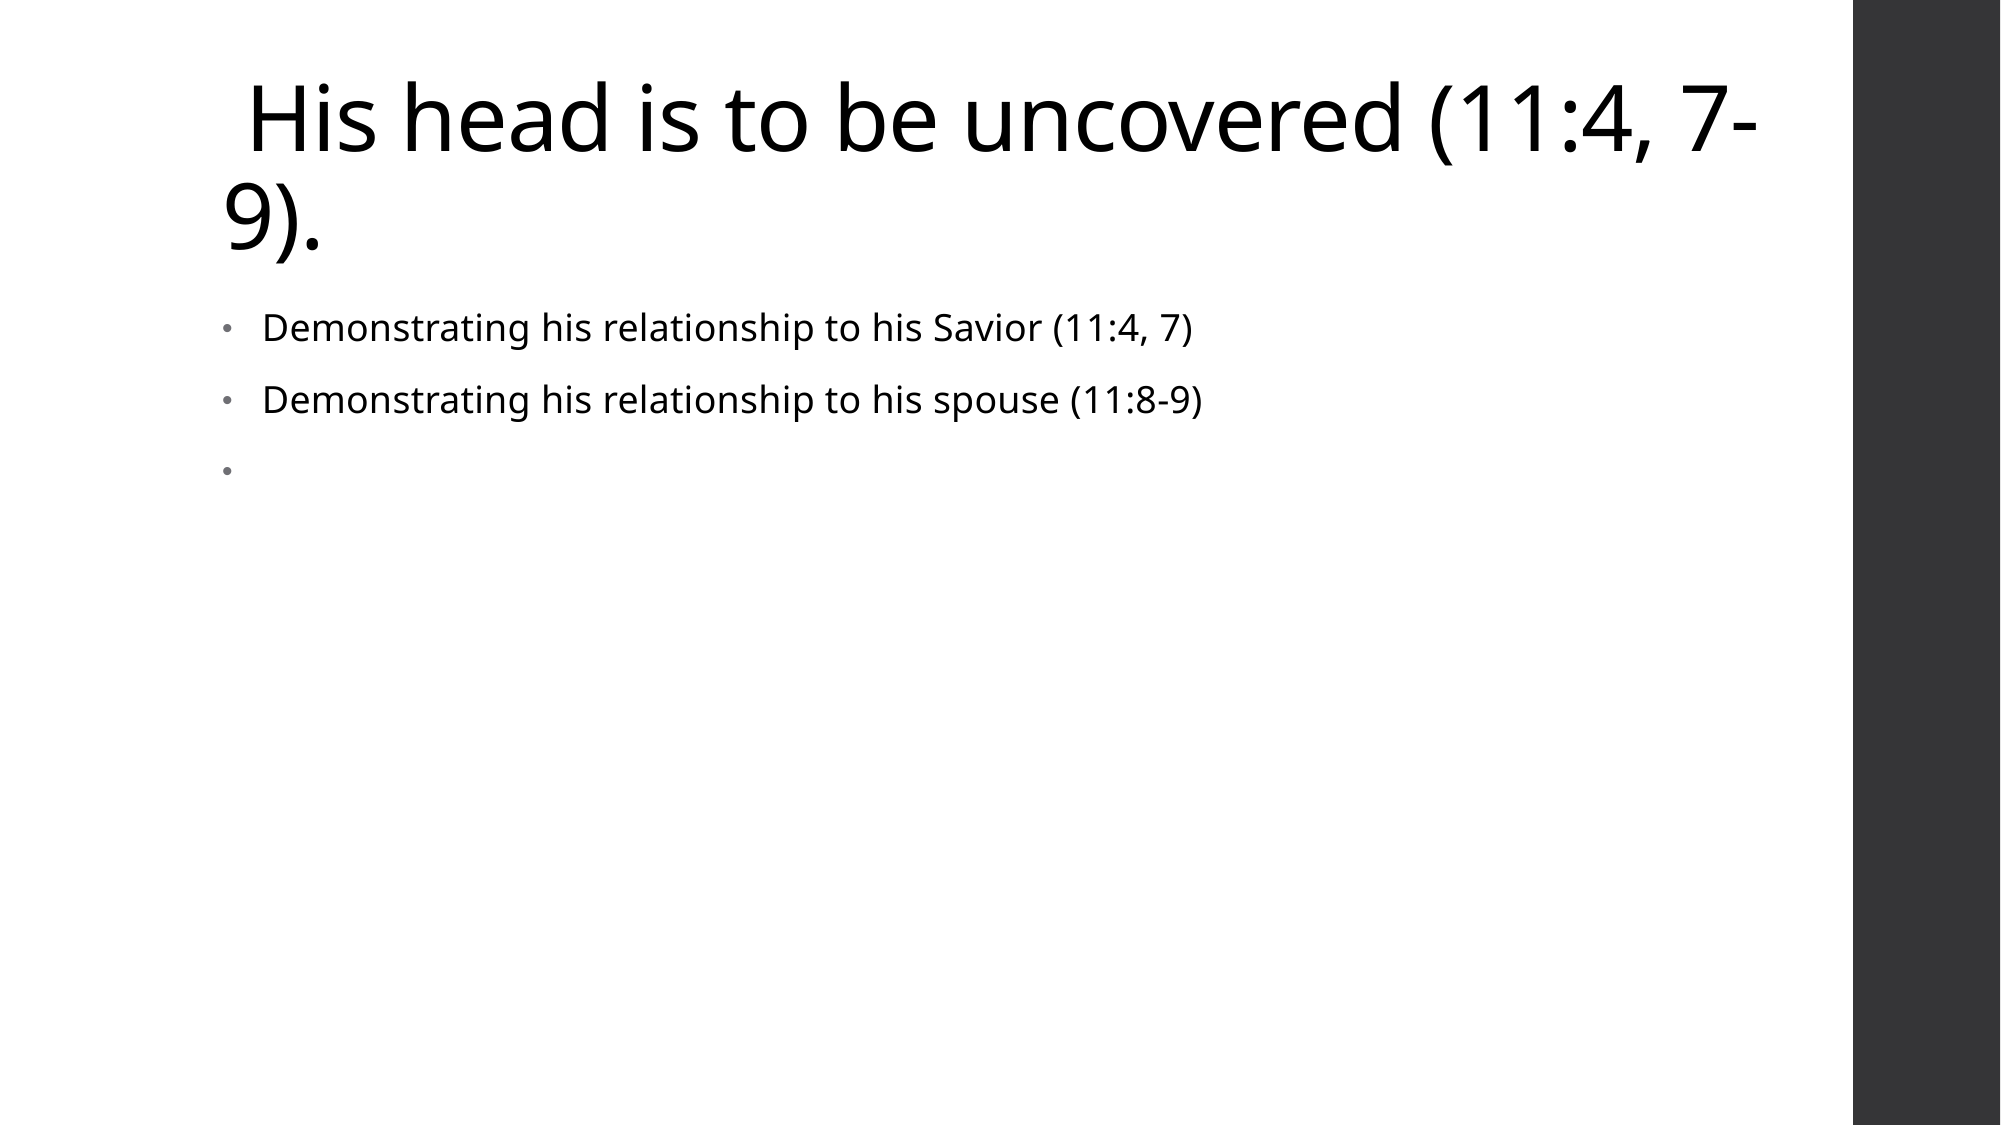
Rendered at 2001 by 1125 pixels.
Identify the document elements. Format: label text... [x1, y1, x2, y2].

title His head is to be uncovered (11:4, 7-9). [206, 60, 1797, 278]
list Demonstrating his relationship to his Savior (11:4, 7) Demonstrating his relationship to his spouse (11:8-9) [206, 299, 1617, 1014]
